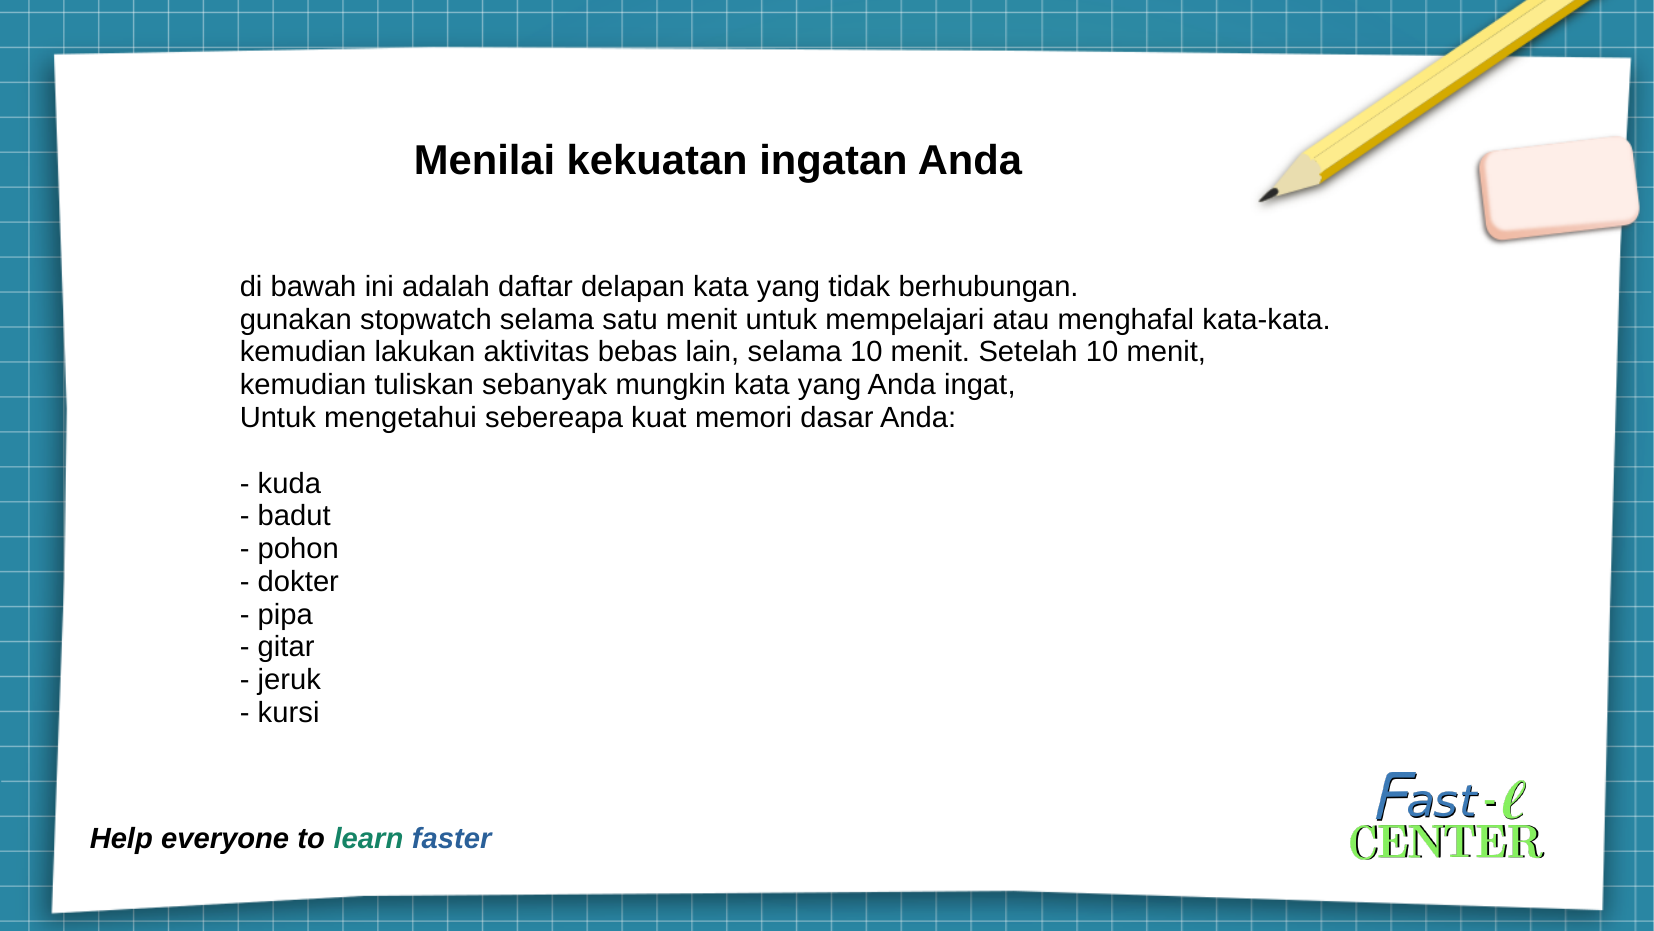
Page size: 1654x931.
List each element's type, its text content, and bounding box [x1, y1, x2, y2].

text_box di bawah ini adalah daftar delapan kata yang tidak berhubungan. gunakan stopwatch selama satu menit untuk mempelajari atau menghafal kata-kata. kemudian lakukan aktivitas bebas lain, selama 10 menit. Setelah 10 menit, kemudian tuliskan sebanyak mungkin kata yang Anda ingat, Untuk mengetahui sebereapa kuat memori dasar Anda: - kuda - badut - pohon - dokter - pipa - gitar - jeruk - kursi [225, 262, 1356, 737]
picture [0, 0, 1654, 931]
text_box Menilai kekuatan ingatan Anda [399, 129, 1145, 194]
text_box Help everyone to learn faster [75, 814, 507, 863]
